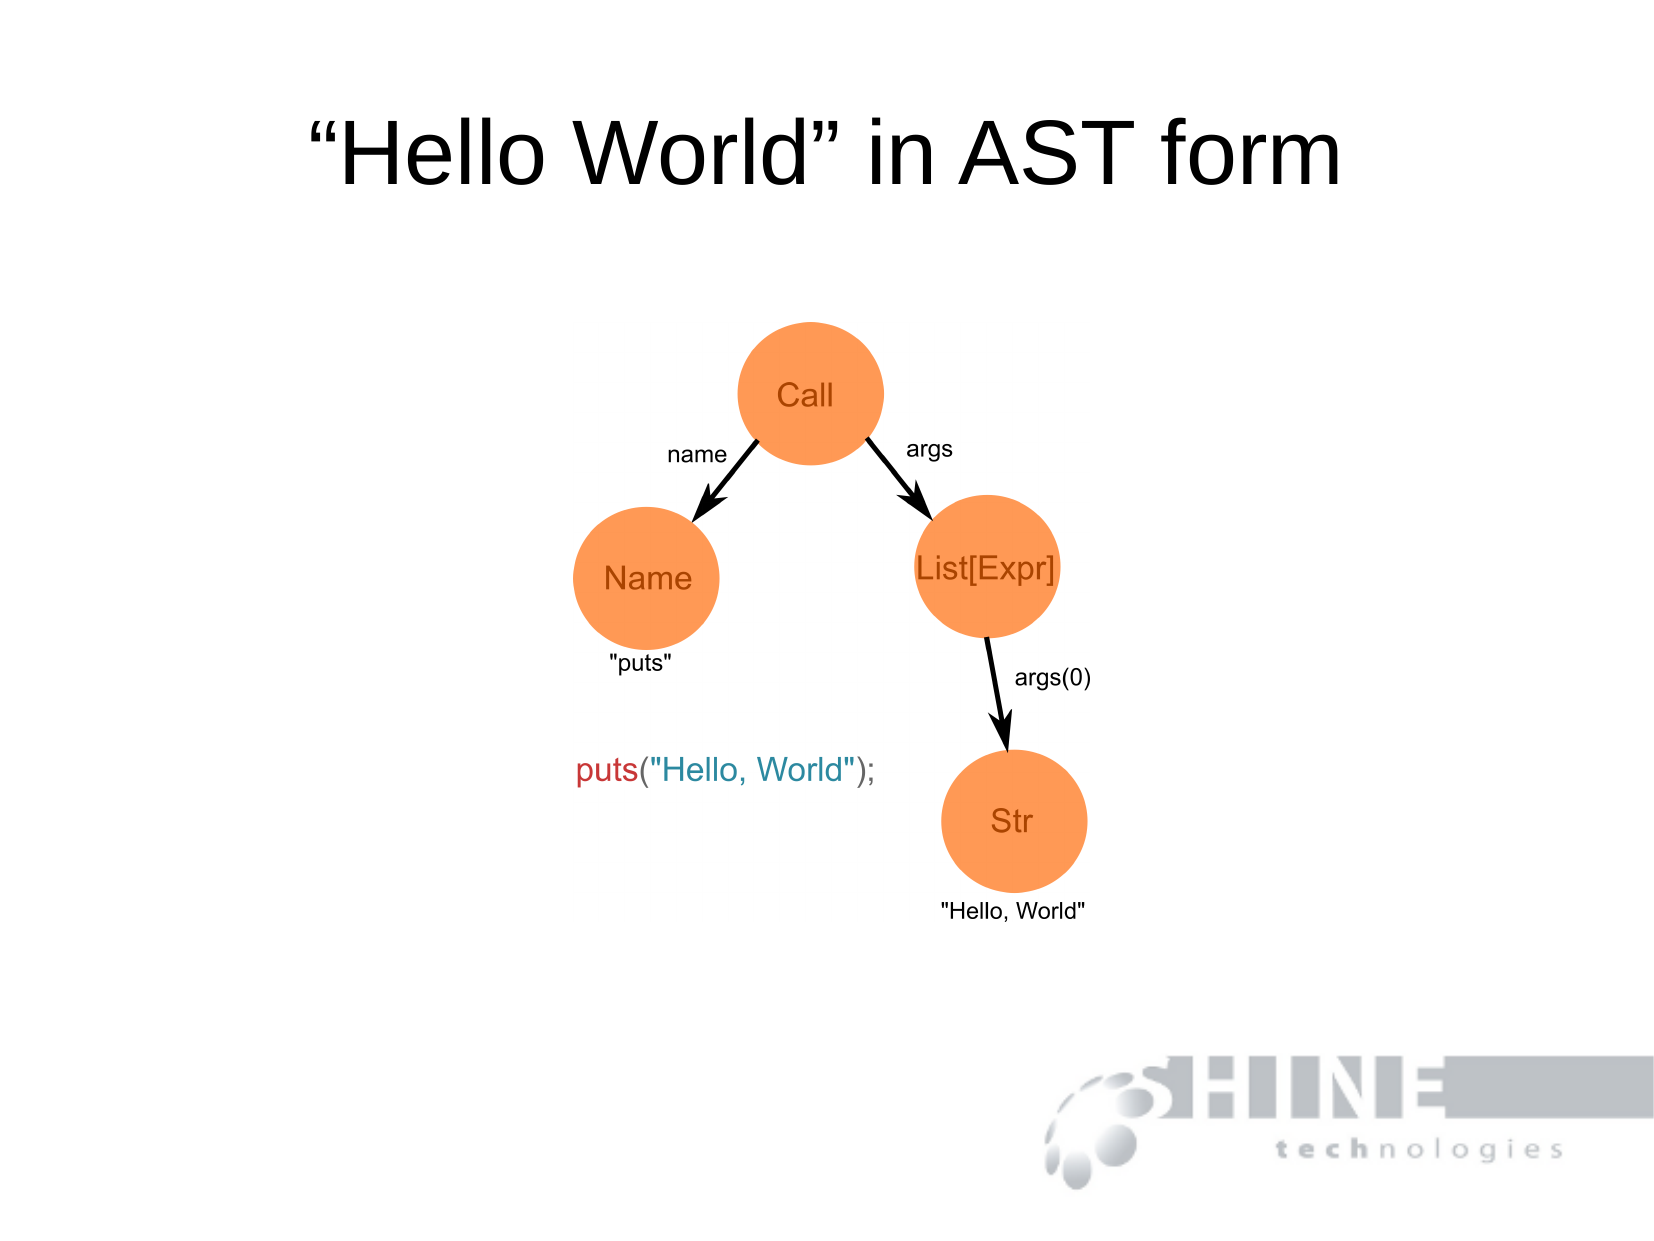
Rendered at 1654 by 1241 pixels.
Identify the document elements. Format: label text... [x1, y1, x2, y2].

picture [0, 0, 1654, 1241]
title “Hello World” in AST form [82, 49, 1571, 257]
